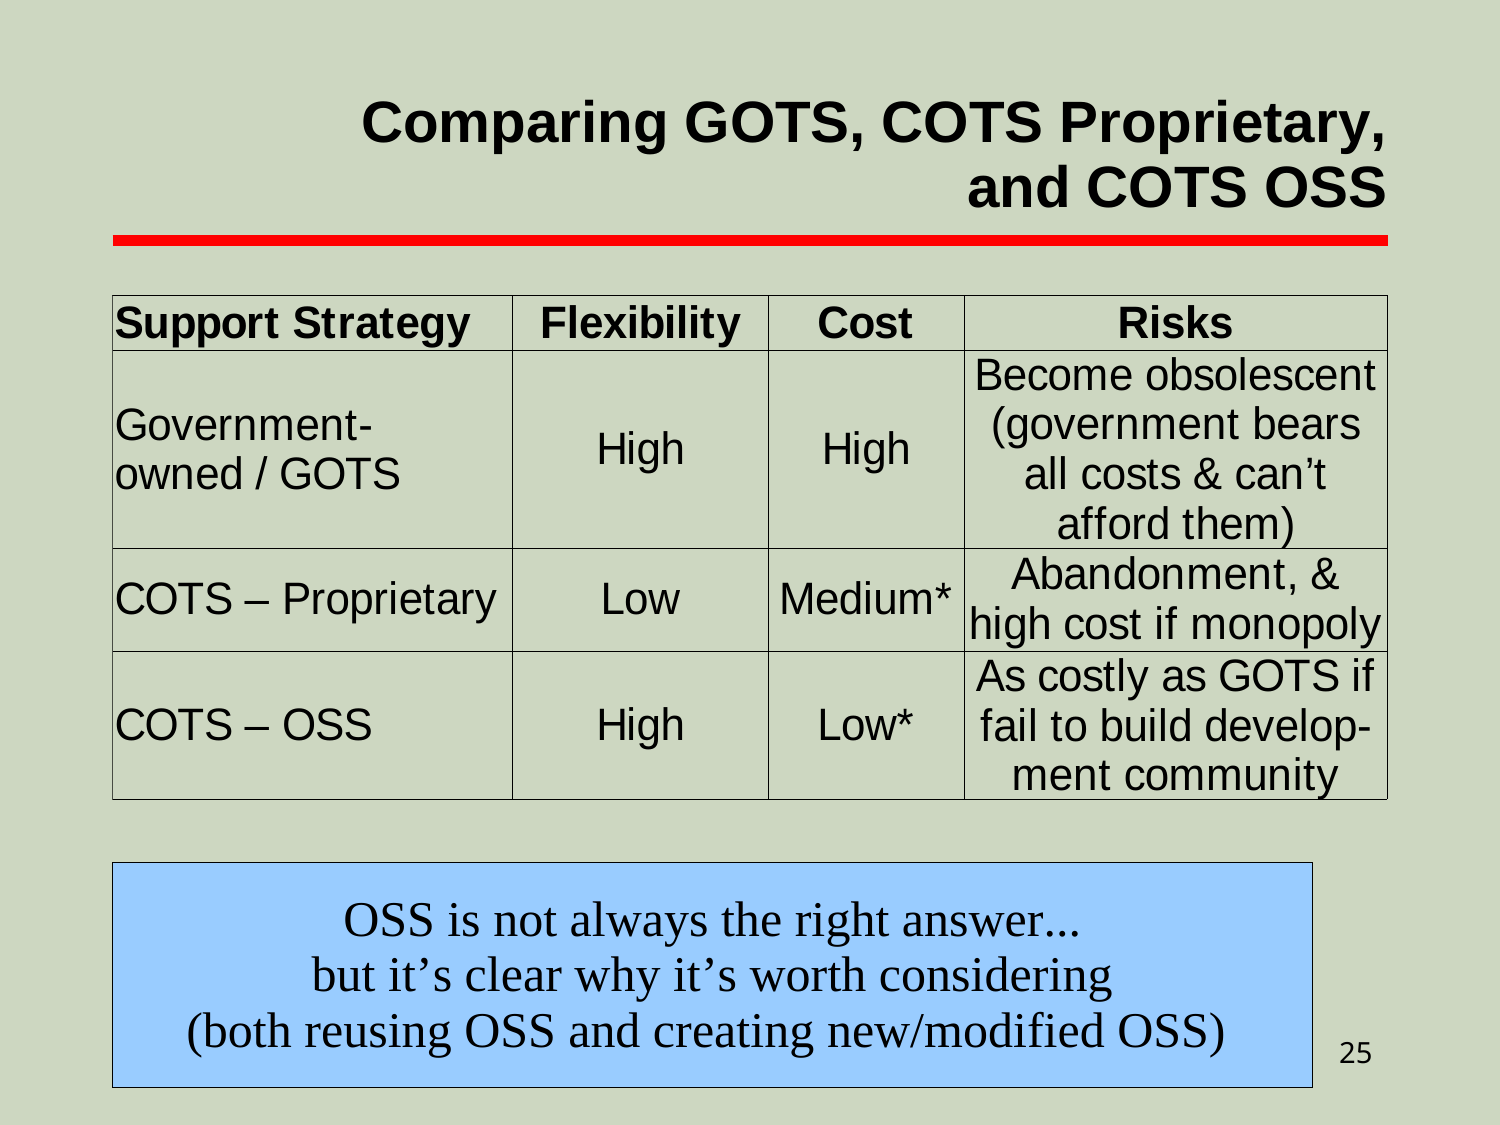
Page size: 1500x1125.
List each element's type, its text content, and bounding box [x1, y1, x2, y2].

title Comparing GOTS, COTS Proprietary, and COTS OSS [337, 85, 1388, 224]
chart [112, 295, 1500, 852]
text_box OSS is not always the right answer... but it’s clear why it’s worth considering (both reusing OSS and creating new/modified OSS) [112, 862, 1313, 1088]
